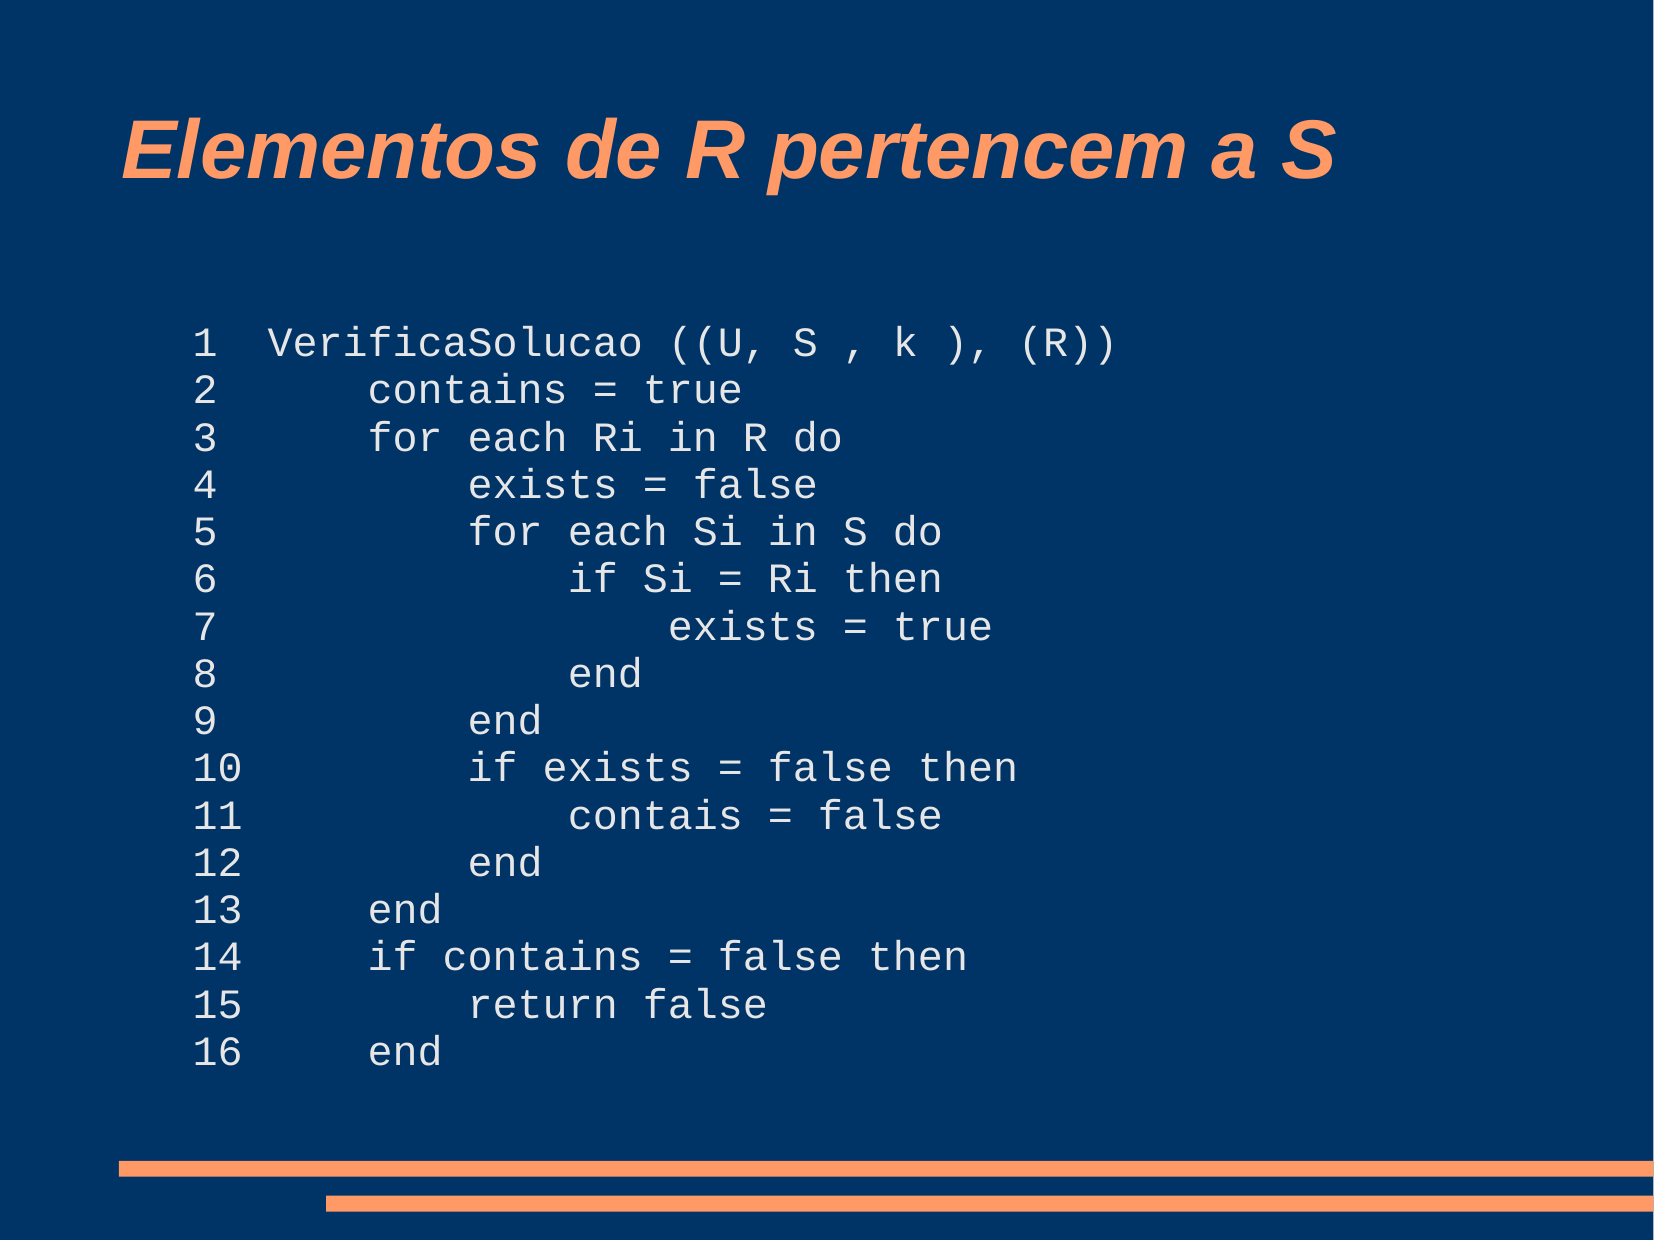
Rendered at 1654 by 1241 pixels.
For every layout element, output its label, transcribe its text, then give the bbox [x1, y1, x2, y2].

title Elementos de R pertencem a S [121, 53, 1534, 246]
list 1 VerificaSolucao ((U, S , k ), (R)) 2 contains = true 3 for each Ri in R do 4 exists = false 5 for each Si in S do 6 if Si = Ri then 7 exists = true 8 end 9 end 10 if exists = false then 11 contais = false 12 end 13 end 14 if contains = false then 15 return false 16 end [121, 322, 1561, 1118]
